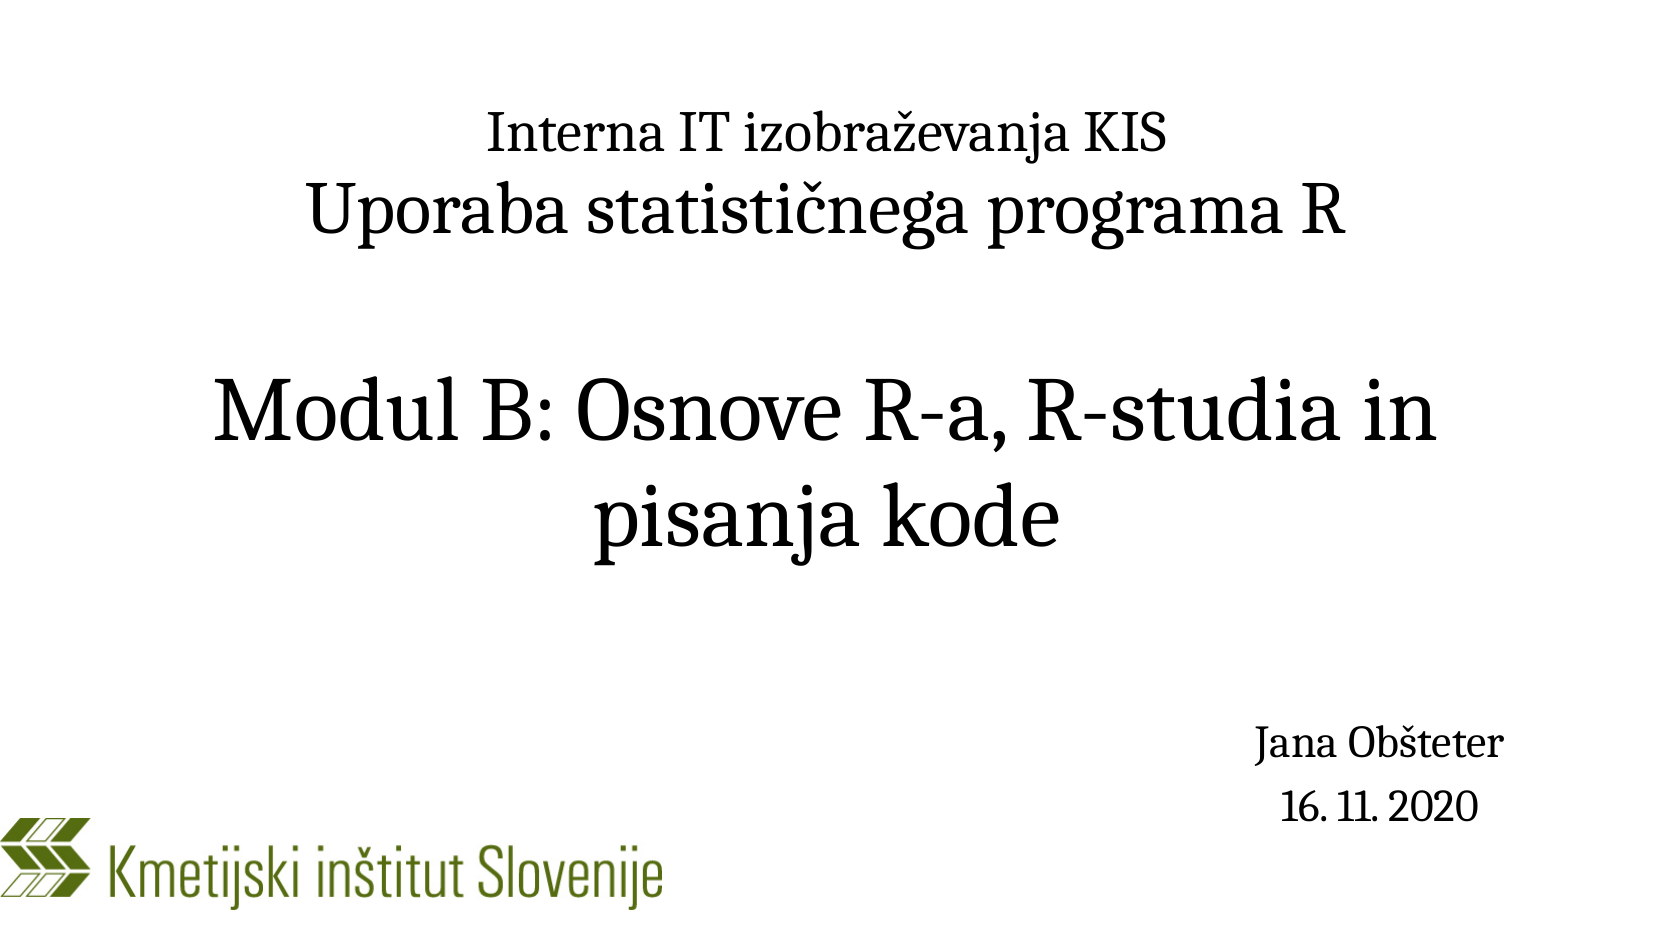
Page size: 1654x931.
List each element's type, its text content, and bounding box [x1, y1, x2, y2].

title Interna IT izobraževanja KIS Uporaba statističnega programa R Modul B: Osnove R-a, R-studia in pisanja kode Jana Obšteter 16. 11. 2020 [82, 34, 1571, 898]
picture [0, 818, 662, 910]
